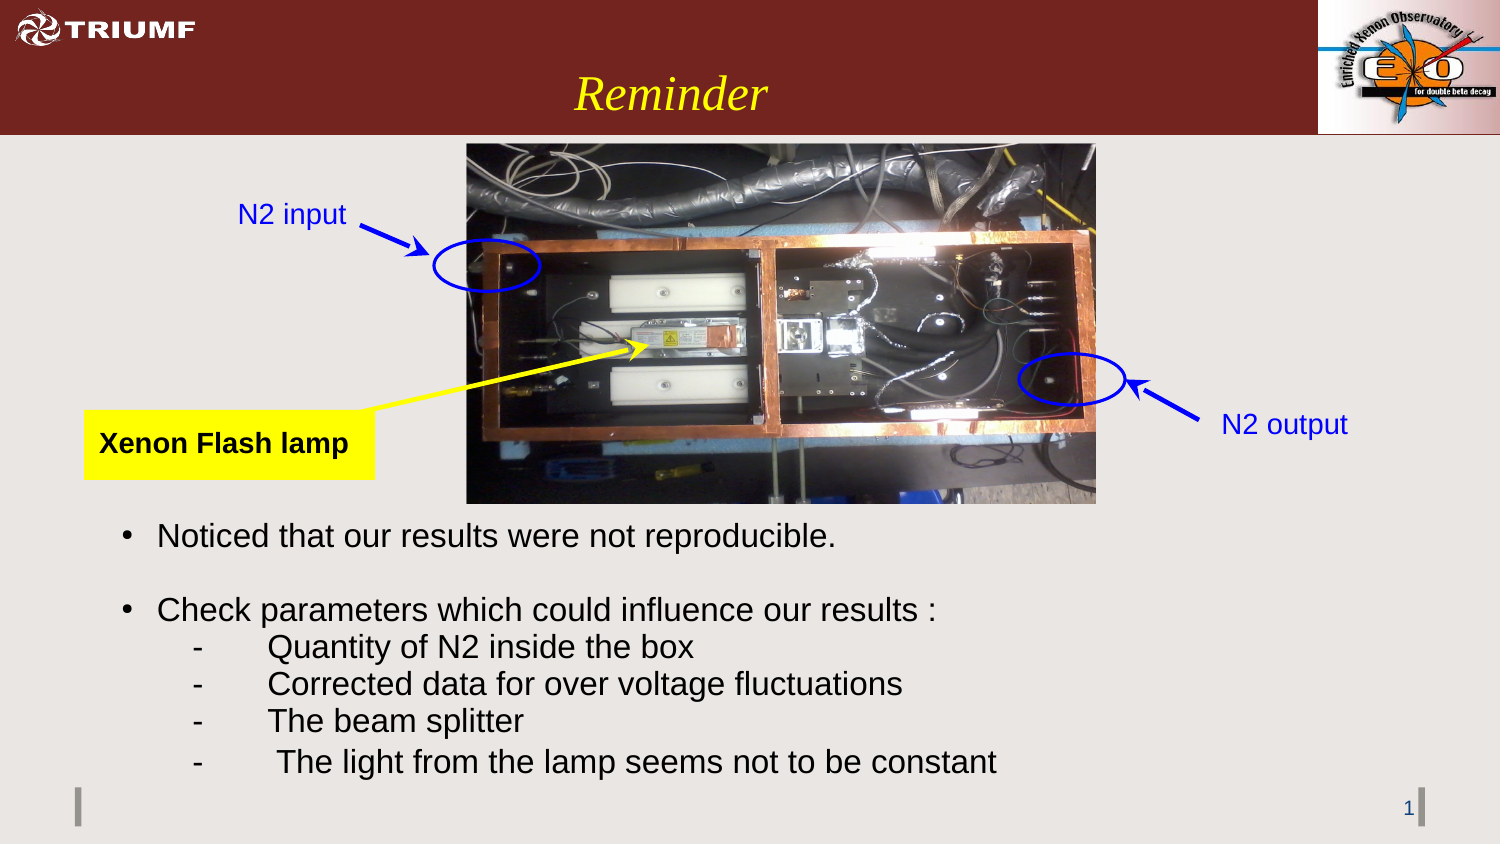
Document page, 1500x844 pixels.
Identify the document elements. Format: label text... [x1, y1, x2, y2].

picture [1021, 356, 1096, 403]
text_box Reminder [559, 45, 945, 128]
slide_number <number> [1395, 787, 1419, 844]
text_box Xenon Flash lamp [84, 409, 376, 480]
text_box Noticed that our results were not reproducible. Check parameters which could influence our results : - Quantity of N2 inside the box - Corrected data for over voltage fluctuations - The beam splitter - The light from the lamp seems not to be constant [106, 510, 1352, 804]
picture [466, 242, 538, 289]
text_box N2 output [1206, 390, 1410, 454]
picture [15, 8, 195, 46]
picture [1318, 0, 1500, 134]
text_box N2 input [222, 180, 376, 255]
picture [466, 143, 1096, 504]
